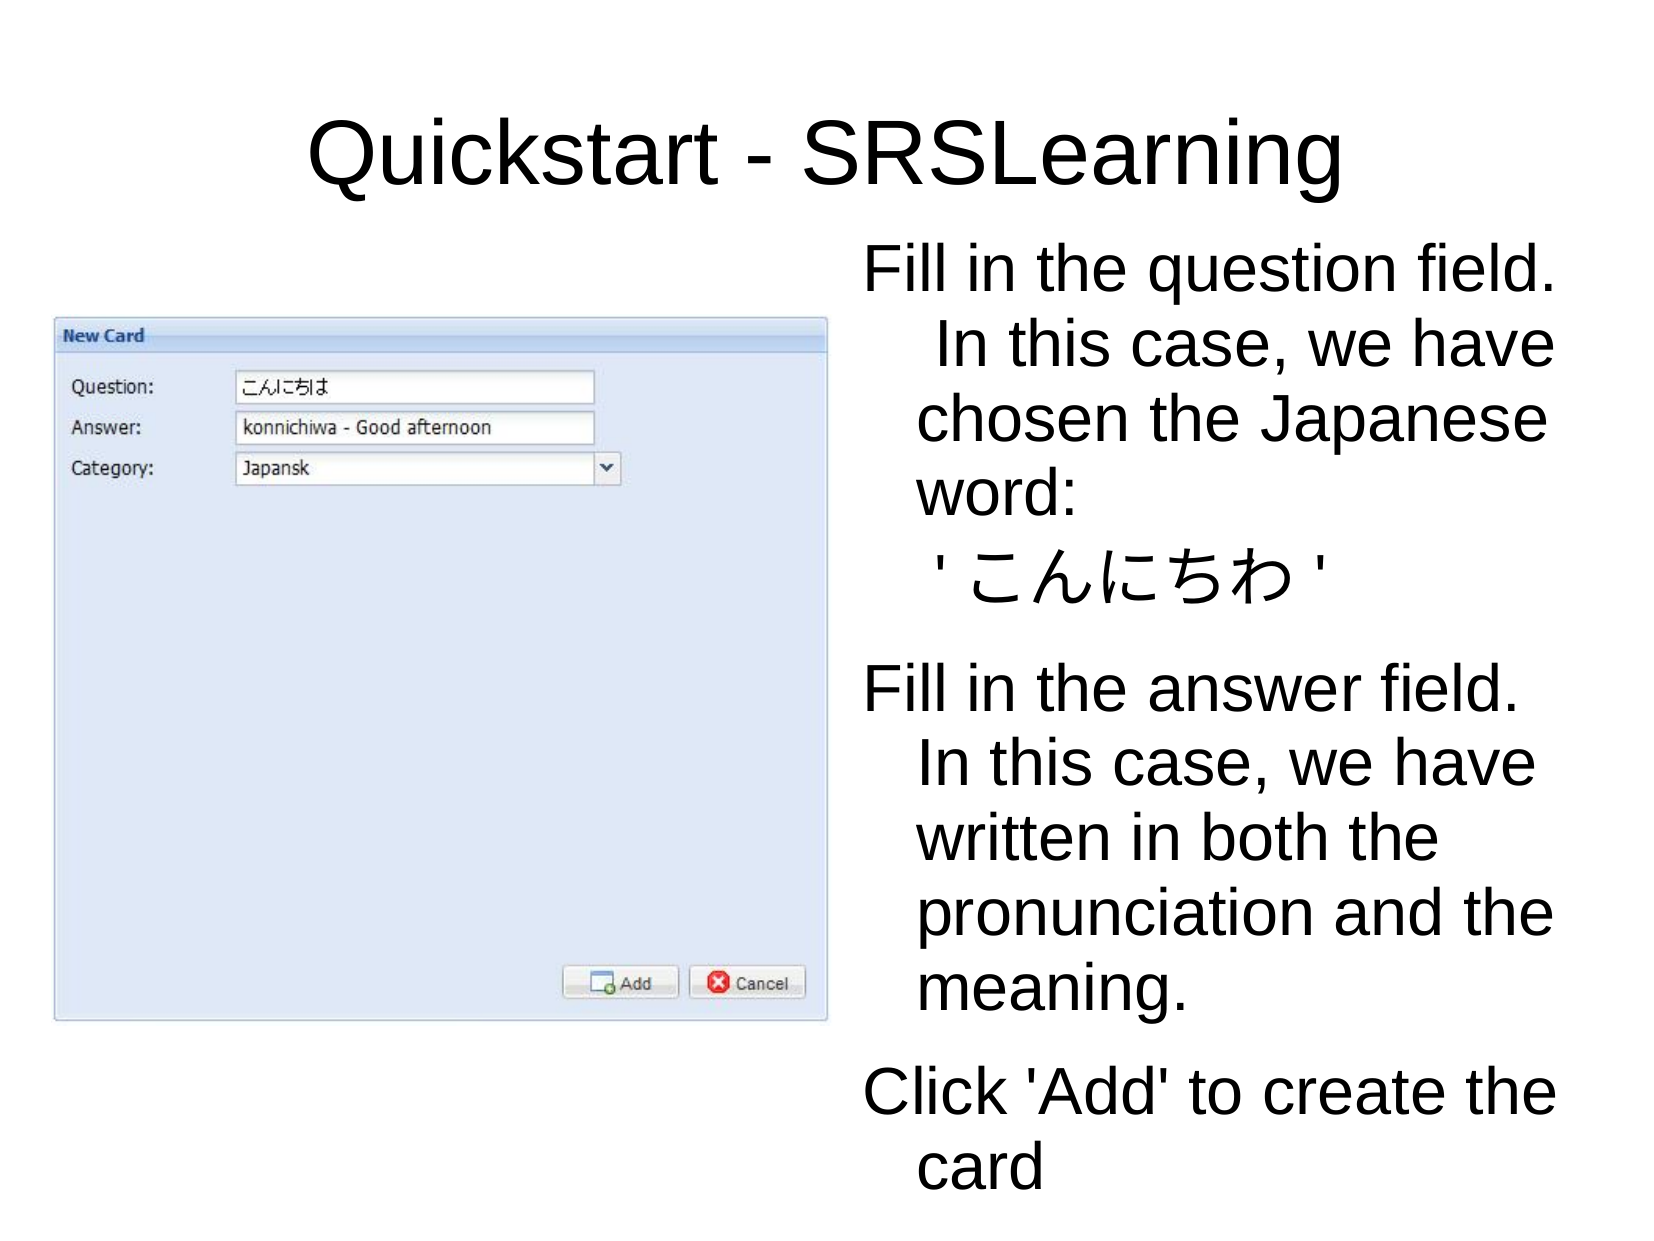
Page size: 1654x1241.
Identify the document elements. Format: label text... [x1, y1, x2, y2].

list Fill in the question field. In this case, we have chosen the Japanese word: 'こんにちわ' Fill in the answer field. In this case, we have written in both the pronunciation and the meaning. Click 'Add' to create the card [845, 231, 1572, 1188]
title Quickstart - SRSLearning [82, 49, 1571, 257]
picture [51, 314, 833, 1026]
